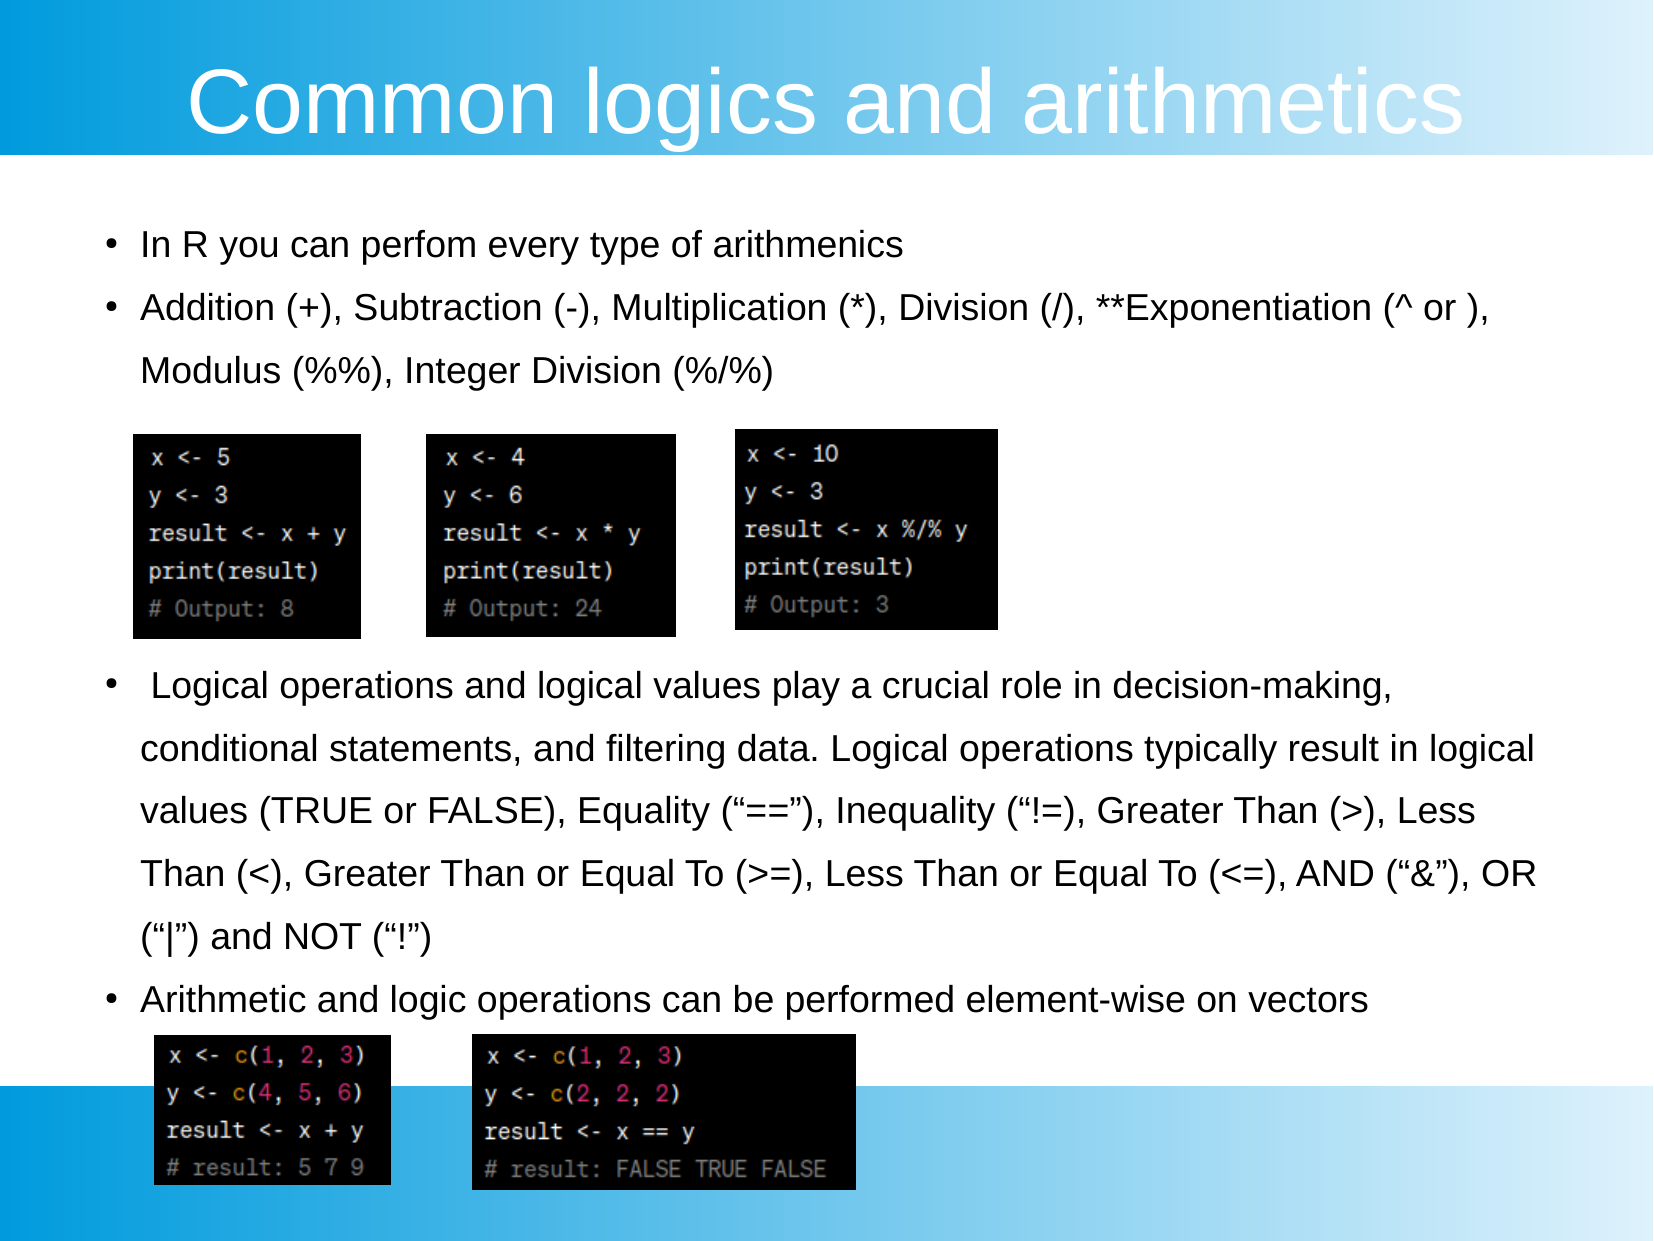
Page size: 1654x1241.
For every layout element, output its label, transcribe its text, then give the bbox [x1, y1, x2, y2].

picture [426, 434, 676, 637]
title Common logics and arithmetics [82, 49, 1571, 155]
picture [472, 1034, 856, 1190]
picture [735, 429, 998, 631]
picture [154, 1035, 391, 1186]
picture [133, 434, 361, 639]
text_box In R you can perfom every type of arithmenics Addition (+), Subtraction (-), Multiplication (*), Division (/), **Exponentiation (^ or ), Modulus (%%), Integer Division (%/%) Logical operations and logical values play a crucial role in decision-making, conditional statements, and filtering data. Logical operations typically result in logical values (TRUE or FALSE), Equality (“==”), Inequality (“!=), Greater Than (>), Less Than (<), Greater Than or Equal To (>=), Less Than or Equal To (<=), AND (“&”), OR (“|”) and NOT (“!”) Arithmetic and logic operations can be performed element-wise on vectors [90, 195, 1576, 1241]
